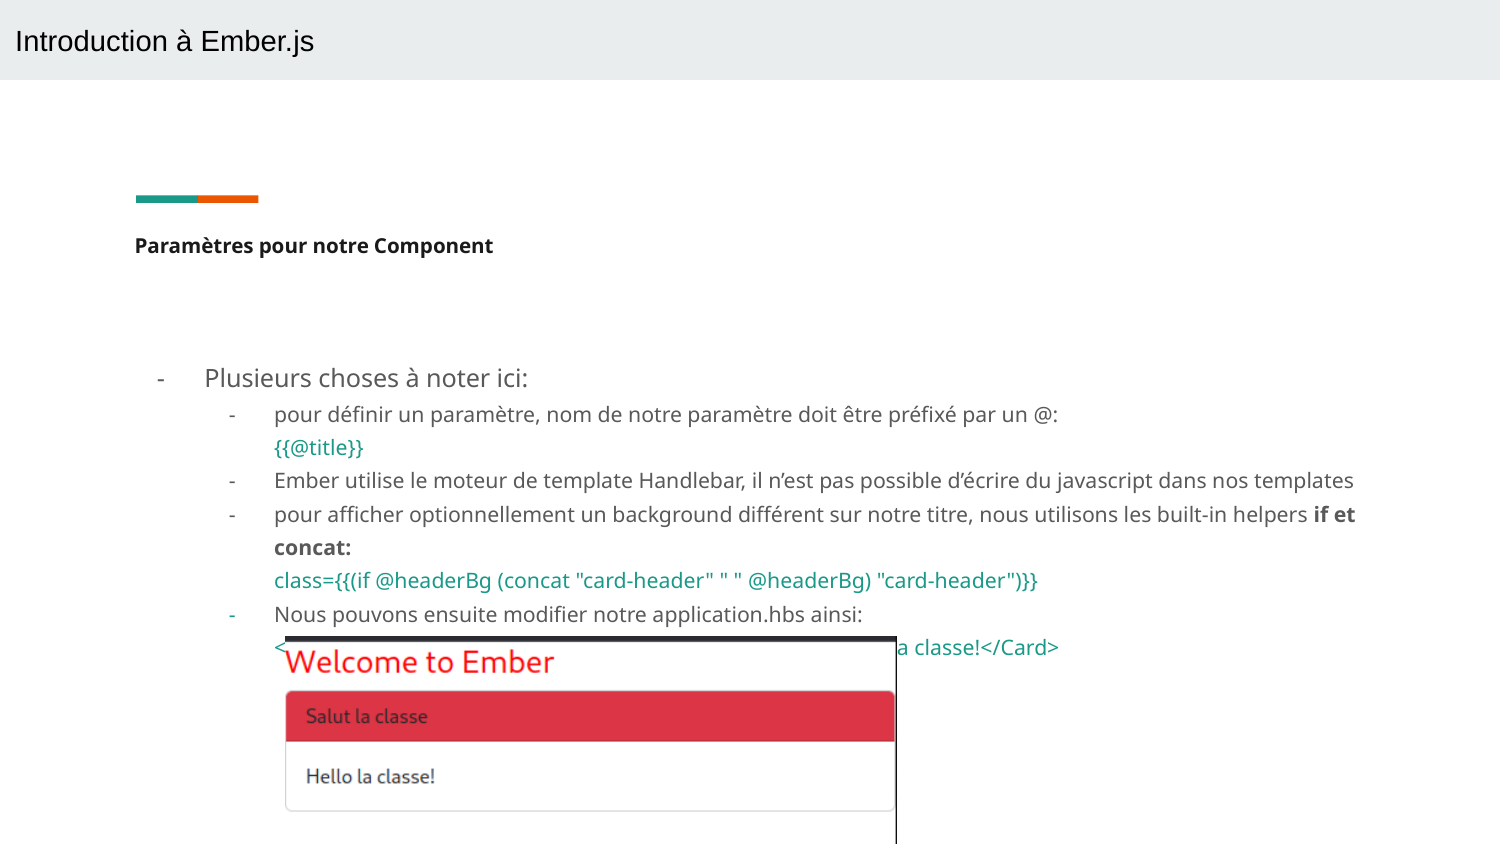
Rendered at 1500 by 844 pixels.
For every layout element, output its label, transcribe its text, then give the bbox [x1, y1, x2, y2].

list Plusieurs choses à noter ici: pour définir un paramètre, nom de notre paramètre doit être préfixé par un @: {{@title}} Ember utilise le moteur de template Handlebar, il n’est pas possible d’écrire du javascript dans nos templates pour afficher optionnellement un background différent sur notre titre, nous utilisons les built-in helpers if et concat: class={{(if @headerBg (concat "card-header" " " @headerBg) "card-header")}} Nous pouvons ensuite modifier notre application.hbs ainsi: <Card @title="Salut la classe" @headerBg="bg-danger">Hello la classe!</Card> [119, 341, 1381, 712]
picture [285, 636, 897, 844]
title Paramètres pour notre Component [119, 216, 1381, 305]
